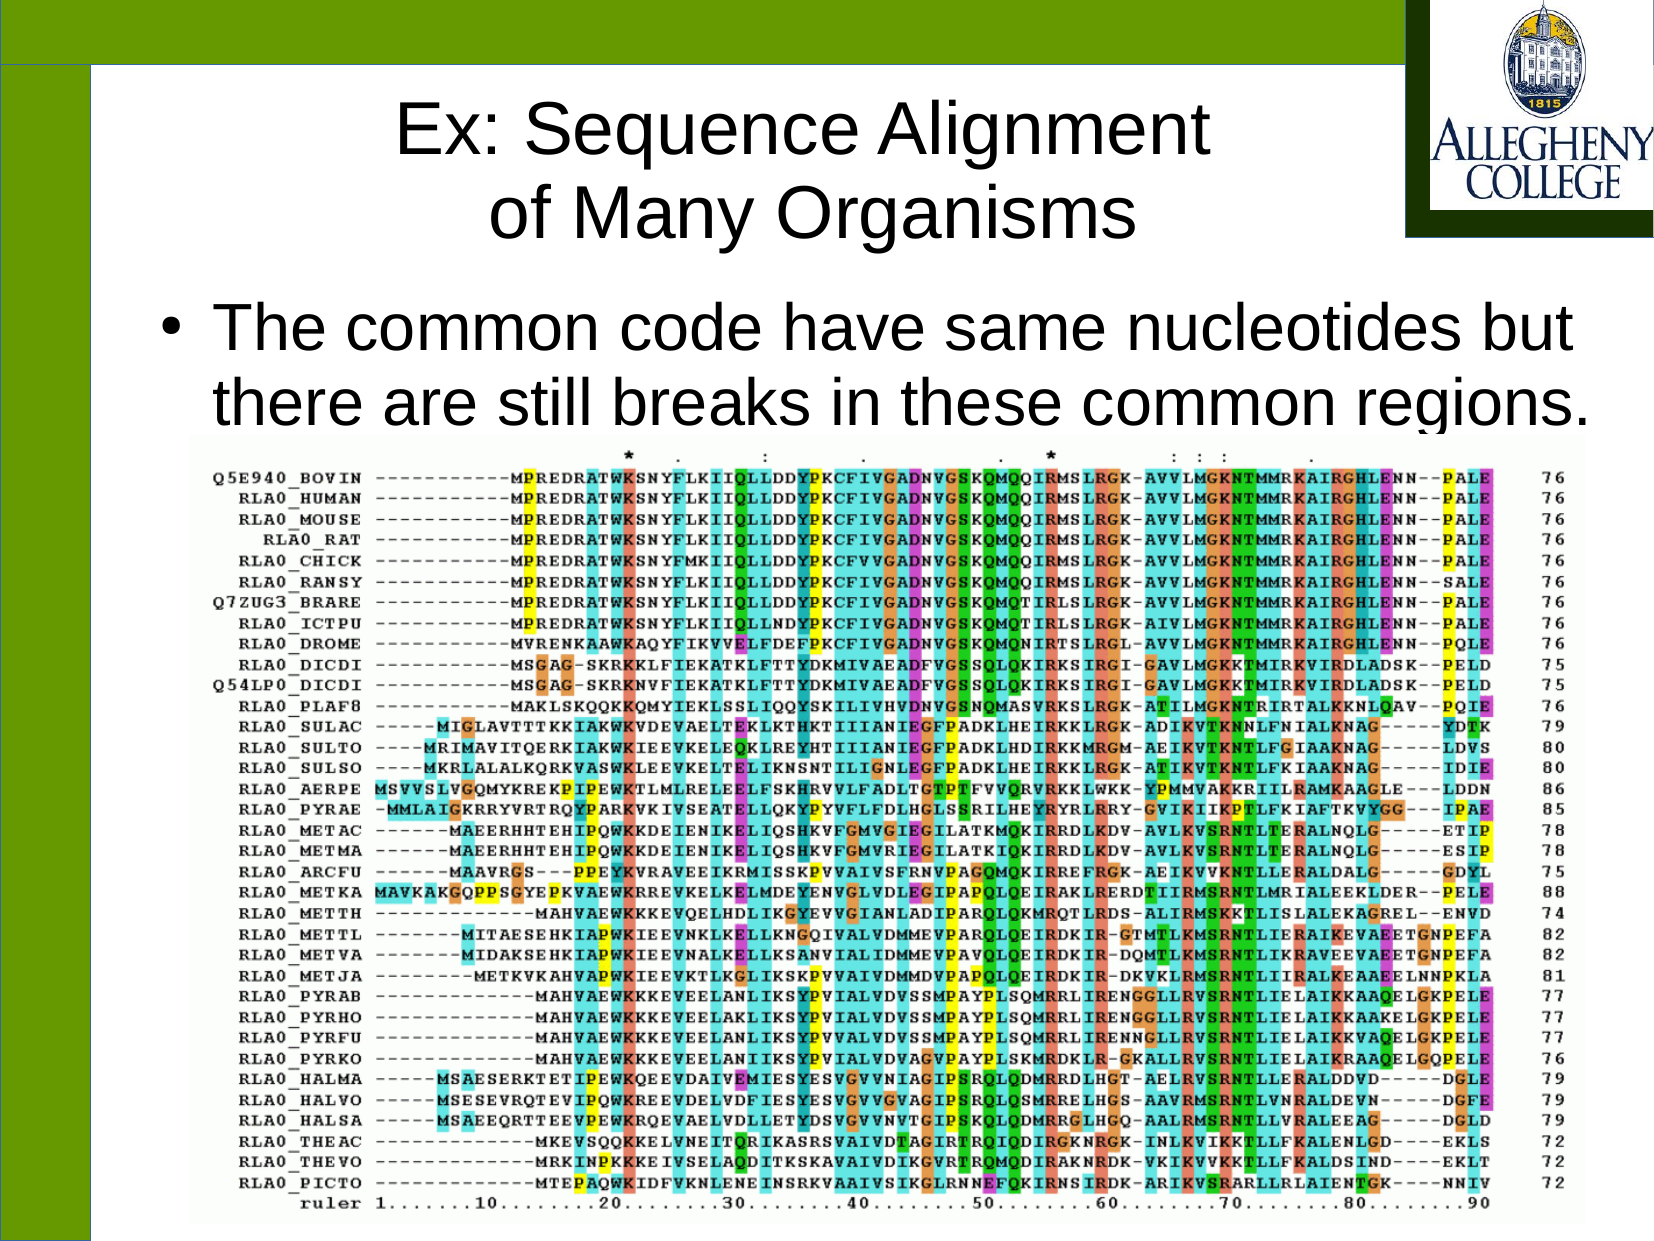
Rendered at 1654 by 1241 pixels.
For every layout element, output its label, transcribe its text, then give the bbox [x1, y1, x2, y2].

picture [1430, 0, 1654, 210]
title Ex: Sequence Alignment of Many Organisms [112, 67, 1515, 275]
picture [189, 434, 1585, 1224]
text_box [0, 0, 1654, 1241]
list The common code have same nucleotides but there are still breaks in these common regions. [141, 290, 1630, 451]
